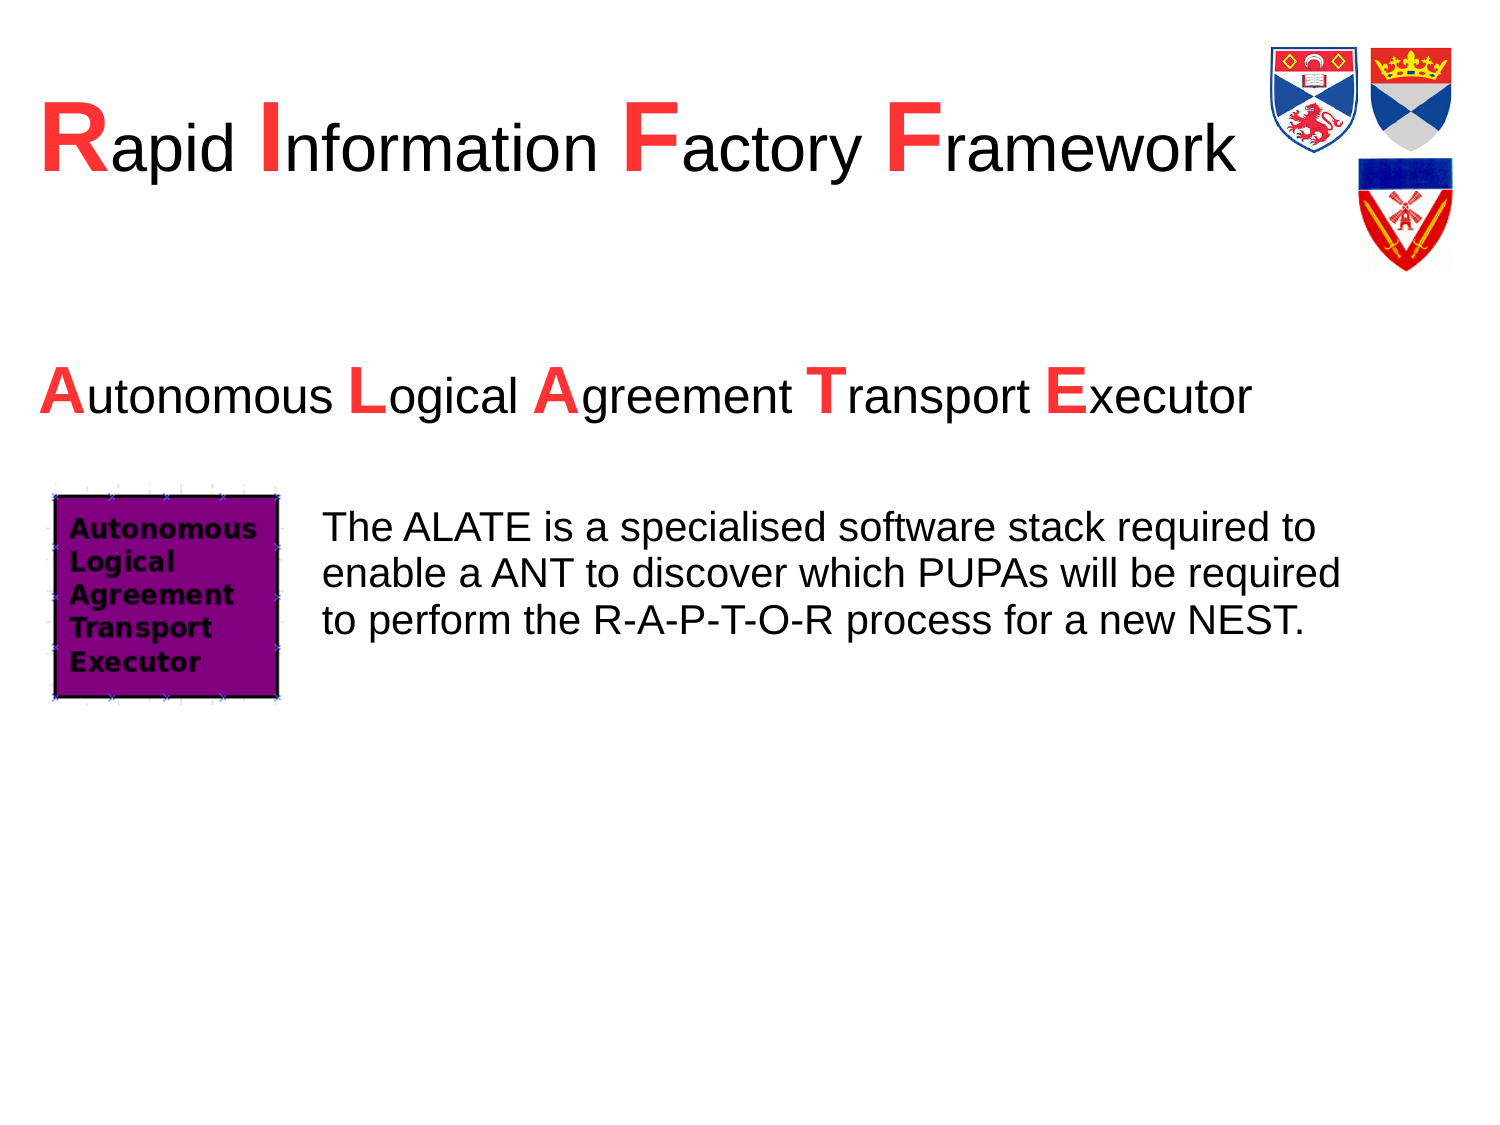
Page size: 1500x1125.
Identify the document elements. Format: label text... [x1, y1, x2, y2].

text_box The ALATE is a specialised software stack required to enable a ANT to discover which PUPAs will be required to perform the R-A-P-T-O-R process for a new NEST. [307, 496, 1394, 827]
picture [46, 484, 284, 705]
text_box Autonomous Logical Agreement Transport Executor [23, 345, 1458, 438]
picture [1358, 158, 1453, 272]
text_box Rapid Information Factory Framework [23, 73, 1269, 201]
picture [1268, 45, 1465, 154]
